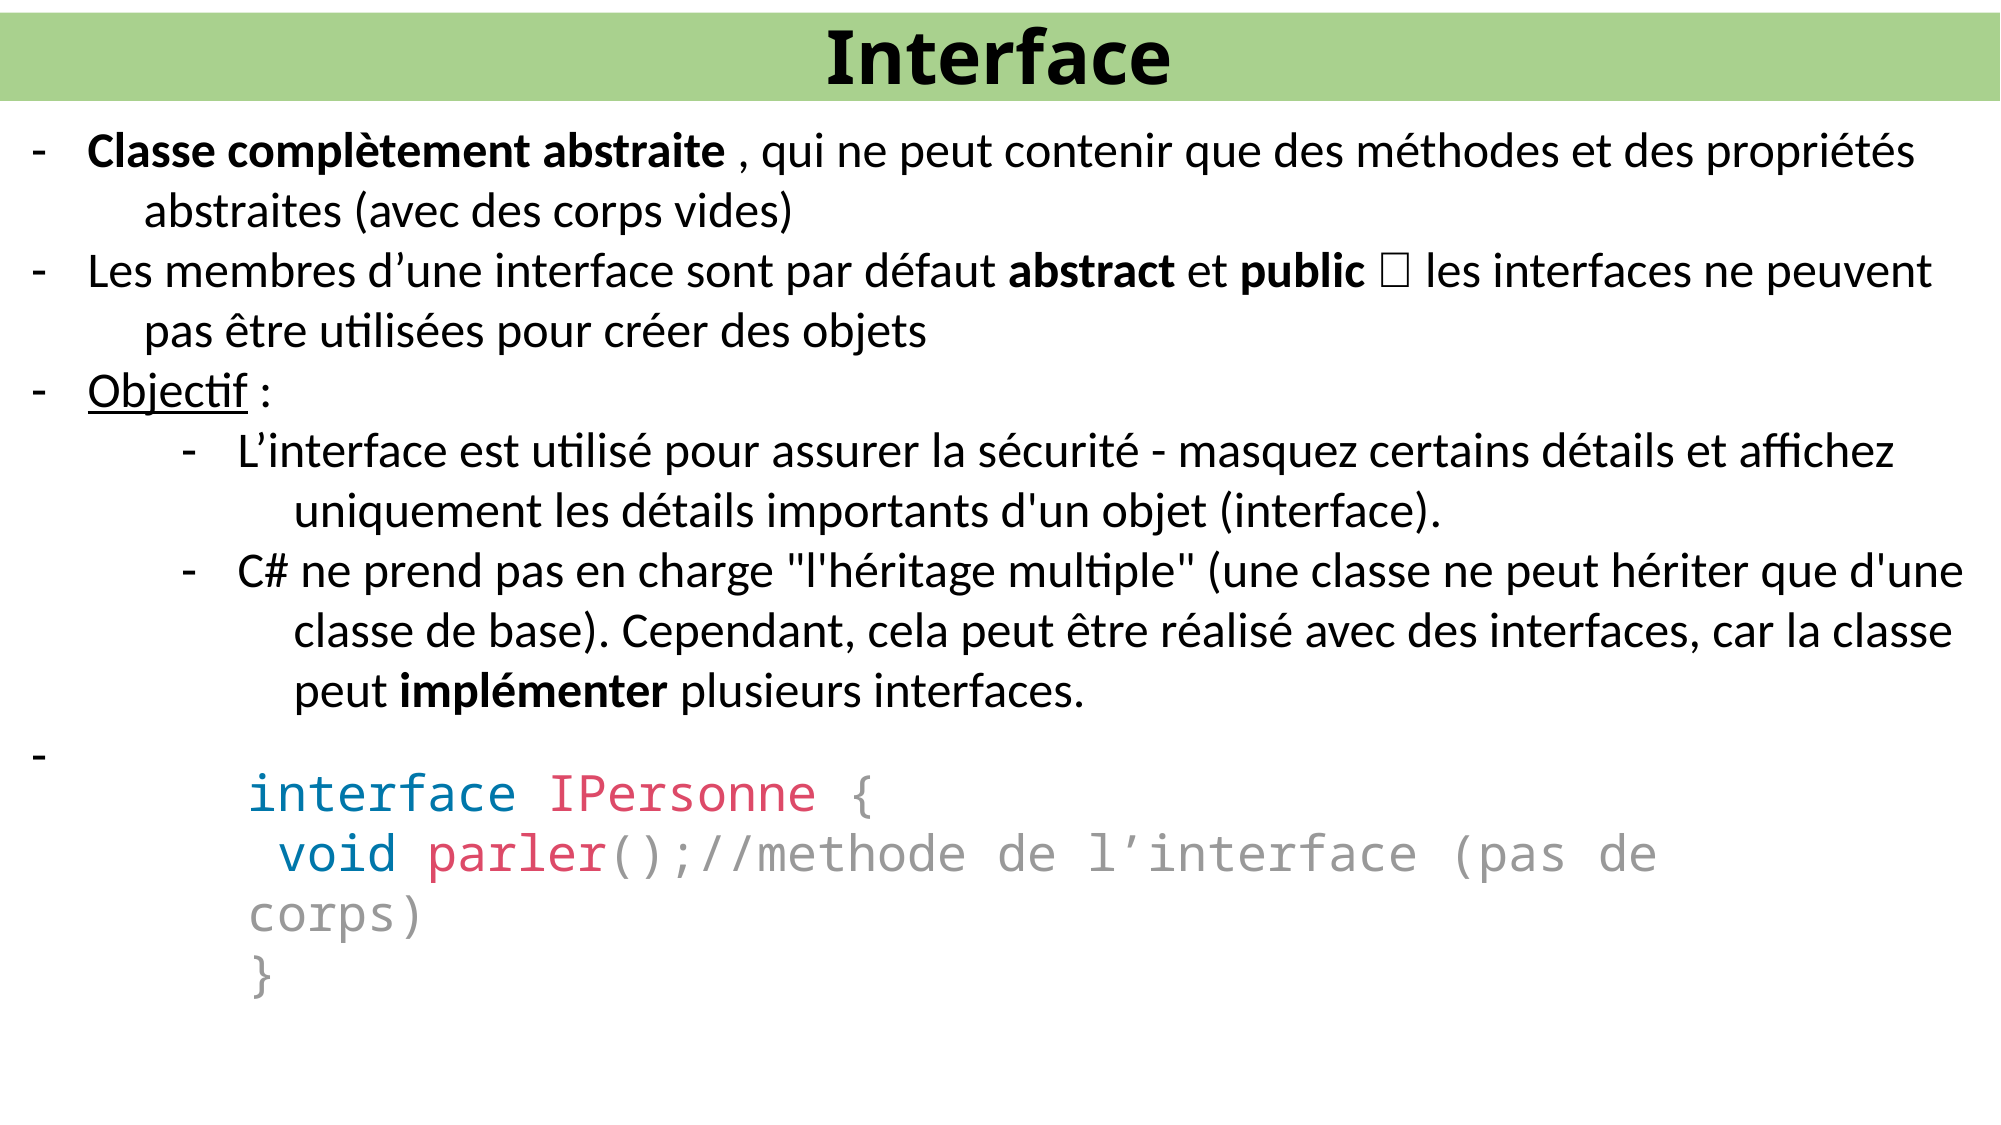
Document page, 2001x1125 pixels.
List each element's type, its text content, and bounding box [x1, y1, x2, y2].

text_box interface IPersonne { void parler();//methode de l’interface (pas de corps) } [248, 735, 1860, 1027]
text_box Classe complètement abstraite , qui ne peut contenir que des méthodes et des propriétés abstraites (avec des corps vides) Les membres d’une interface sont par défaut abstract et public  les interfaces ne peuvent pas être utilisées pour créer des objets Objectif : L’interface est utilisé pour assurer la sécurité - masquez certains détails et affichez uniquement les détails importants d'un objet (interface). C# ne prend pas en charge "l'héritage multiple" (une classe ne peut hériter que d'une classe de base). Cependant, cela peut être réalisé avec des interfaces, car la classe peut implémenter plusieurs interfaces. [16, 110, 2000, 792]
title Interface [0, 12, 2000, 101]
